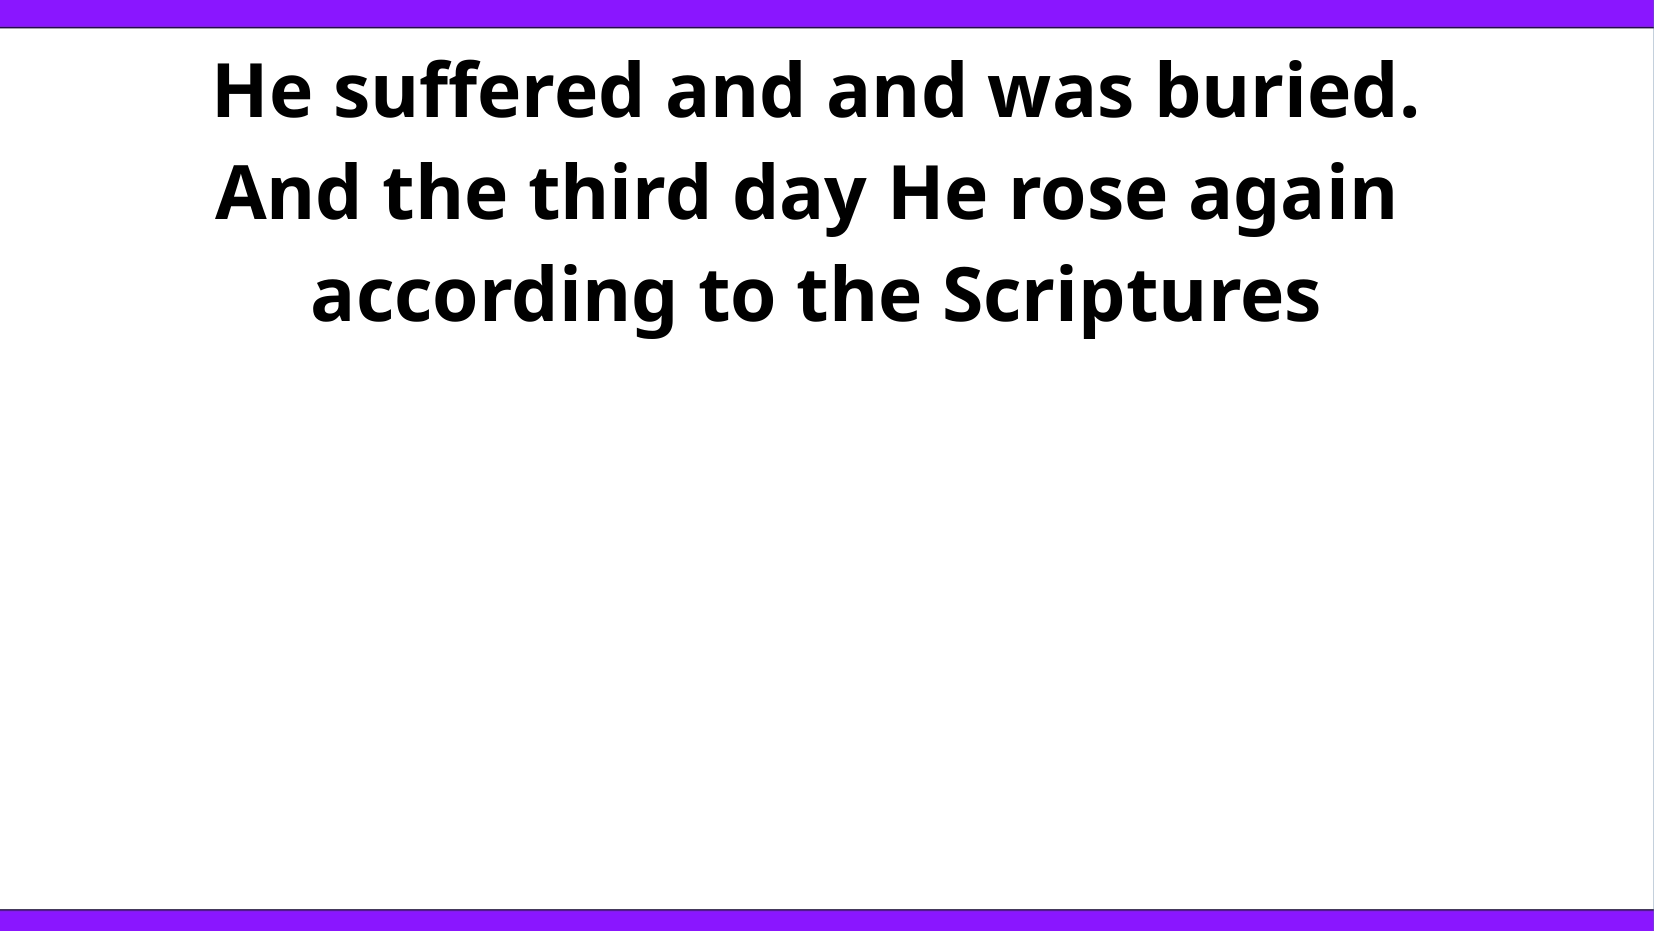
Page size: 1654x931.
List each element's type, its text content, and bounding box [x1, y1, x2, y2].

text_box He suffered and and was buried. And the third day He rose again according to the Scriptures [69, 29, 1565, 344]
picture [0, 0, 1654, 931]
